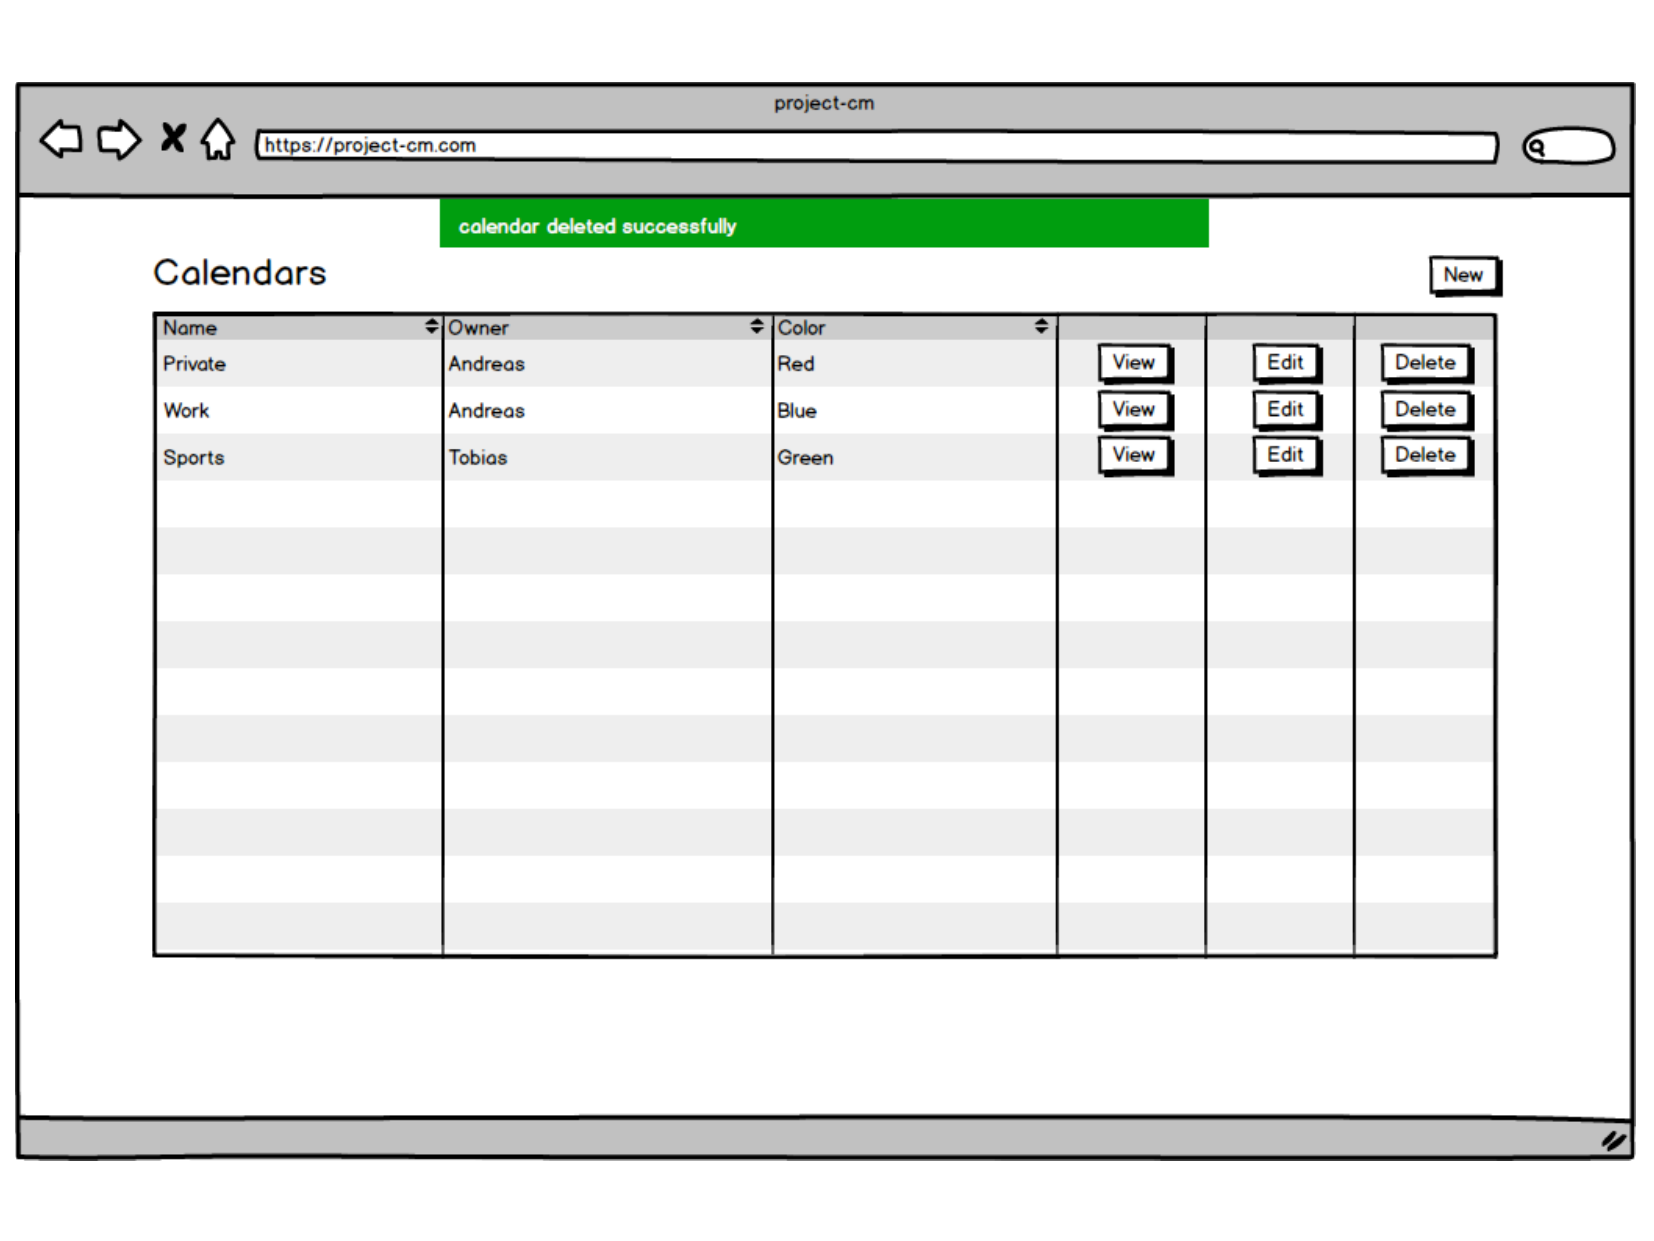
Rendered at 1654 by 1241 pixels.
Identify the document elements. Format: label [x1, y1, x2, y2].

picture [15, 82, 1636, 1161]
